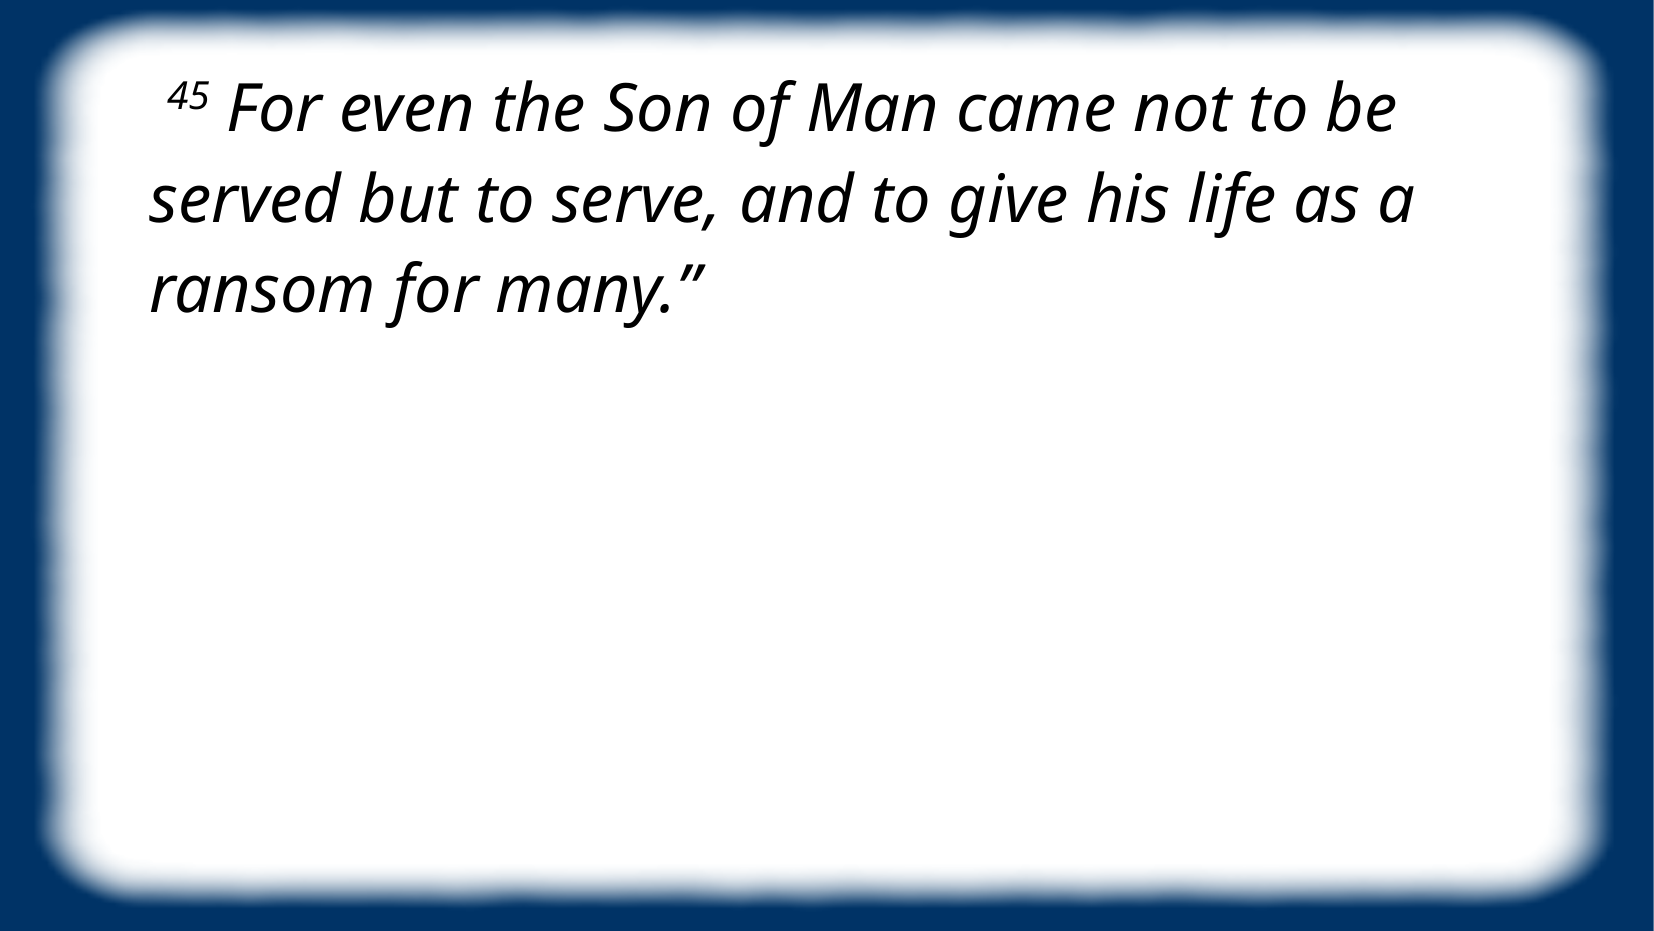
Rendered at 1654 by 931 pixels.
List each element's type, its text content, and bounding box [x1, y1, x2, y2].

picture [0, 0, 1654, 931]
text_box 45 For even the Son of Man came not to be served but to serve, and to give his life as a ransom for many.” [135, 52, 1531, 423]
